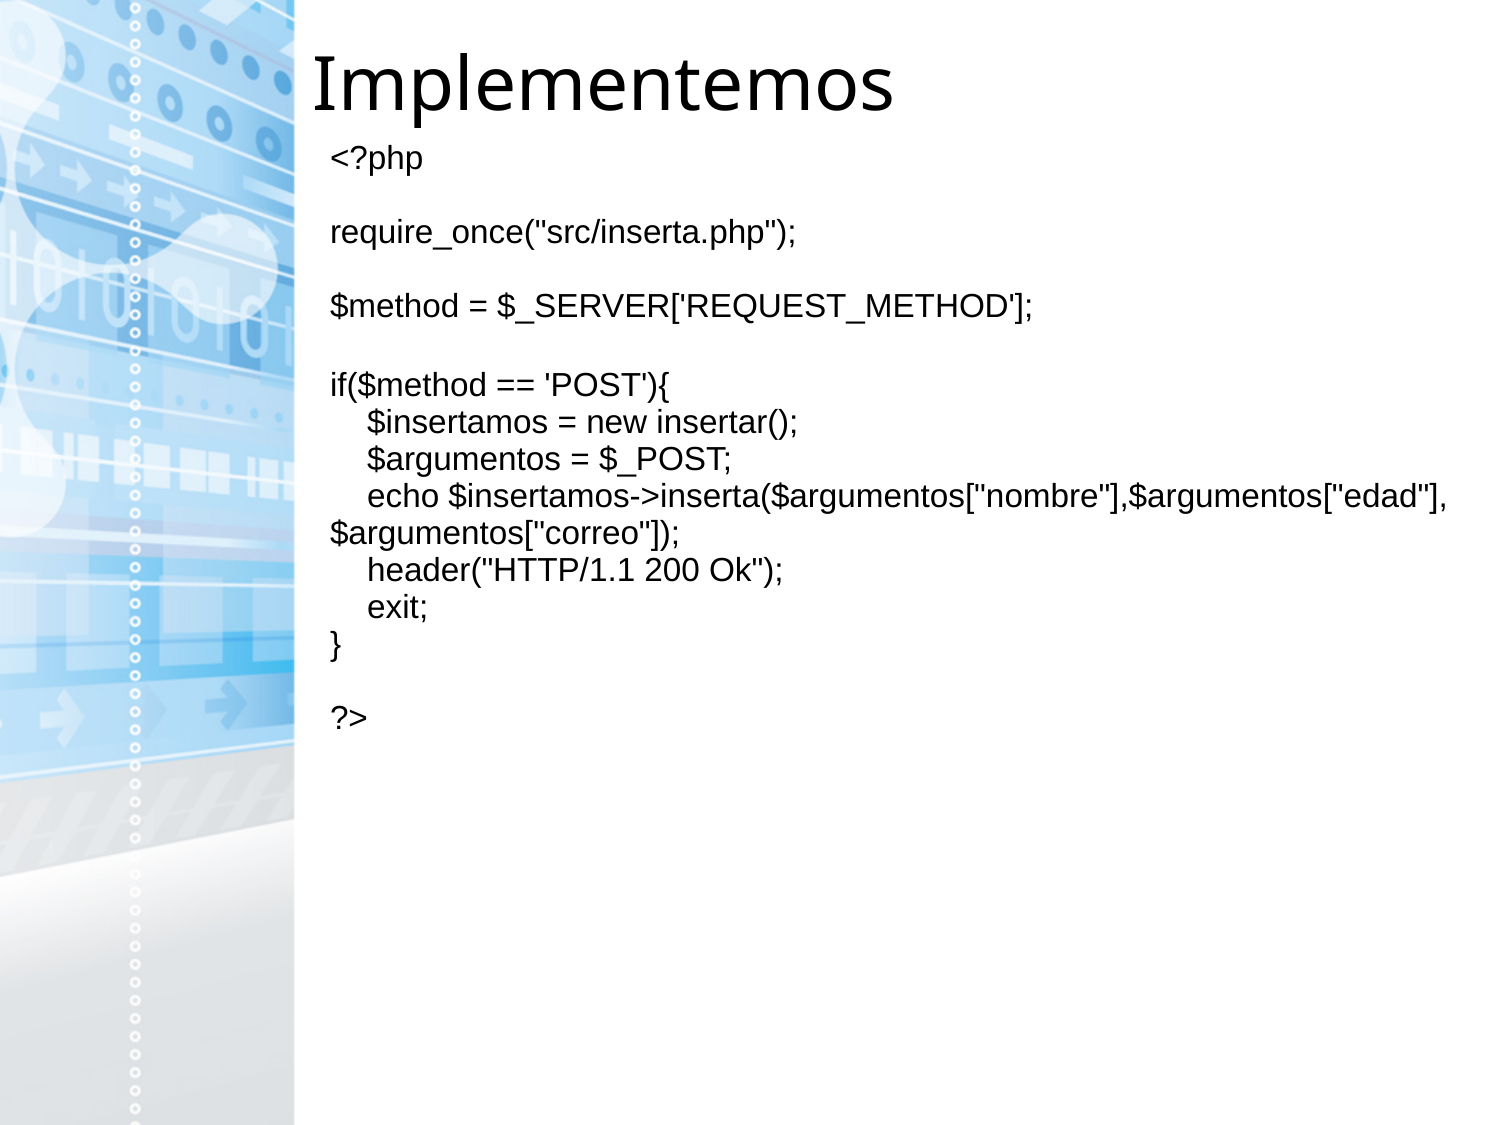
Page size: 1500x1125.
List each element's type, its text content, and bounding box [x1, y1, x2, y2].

picture [0, 0, 1500, 1125]
title Implementemos [312, 29, 975, 133]
text_box <?php require_once("src/inserta.php"); $method = $_SERVER['REQUEST_METHOD']; if($method == 'POST'){ $insertamos = new insertar(); $argumentos = $_POST; echo $insertamos->inserta($argumentos["nombre"],$argumentos["edad"],$argumentos["correo"]); header("HTTP/1.1 200 Ok"); exit; } ?> [315, 132, 1477, 1041]
